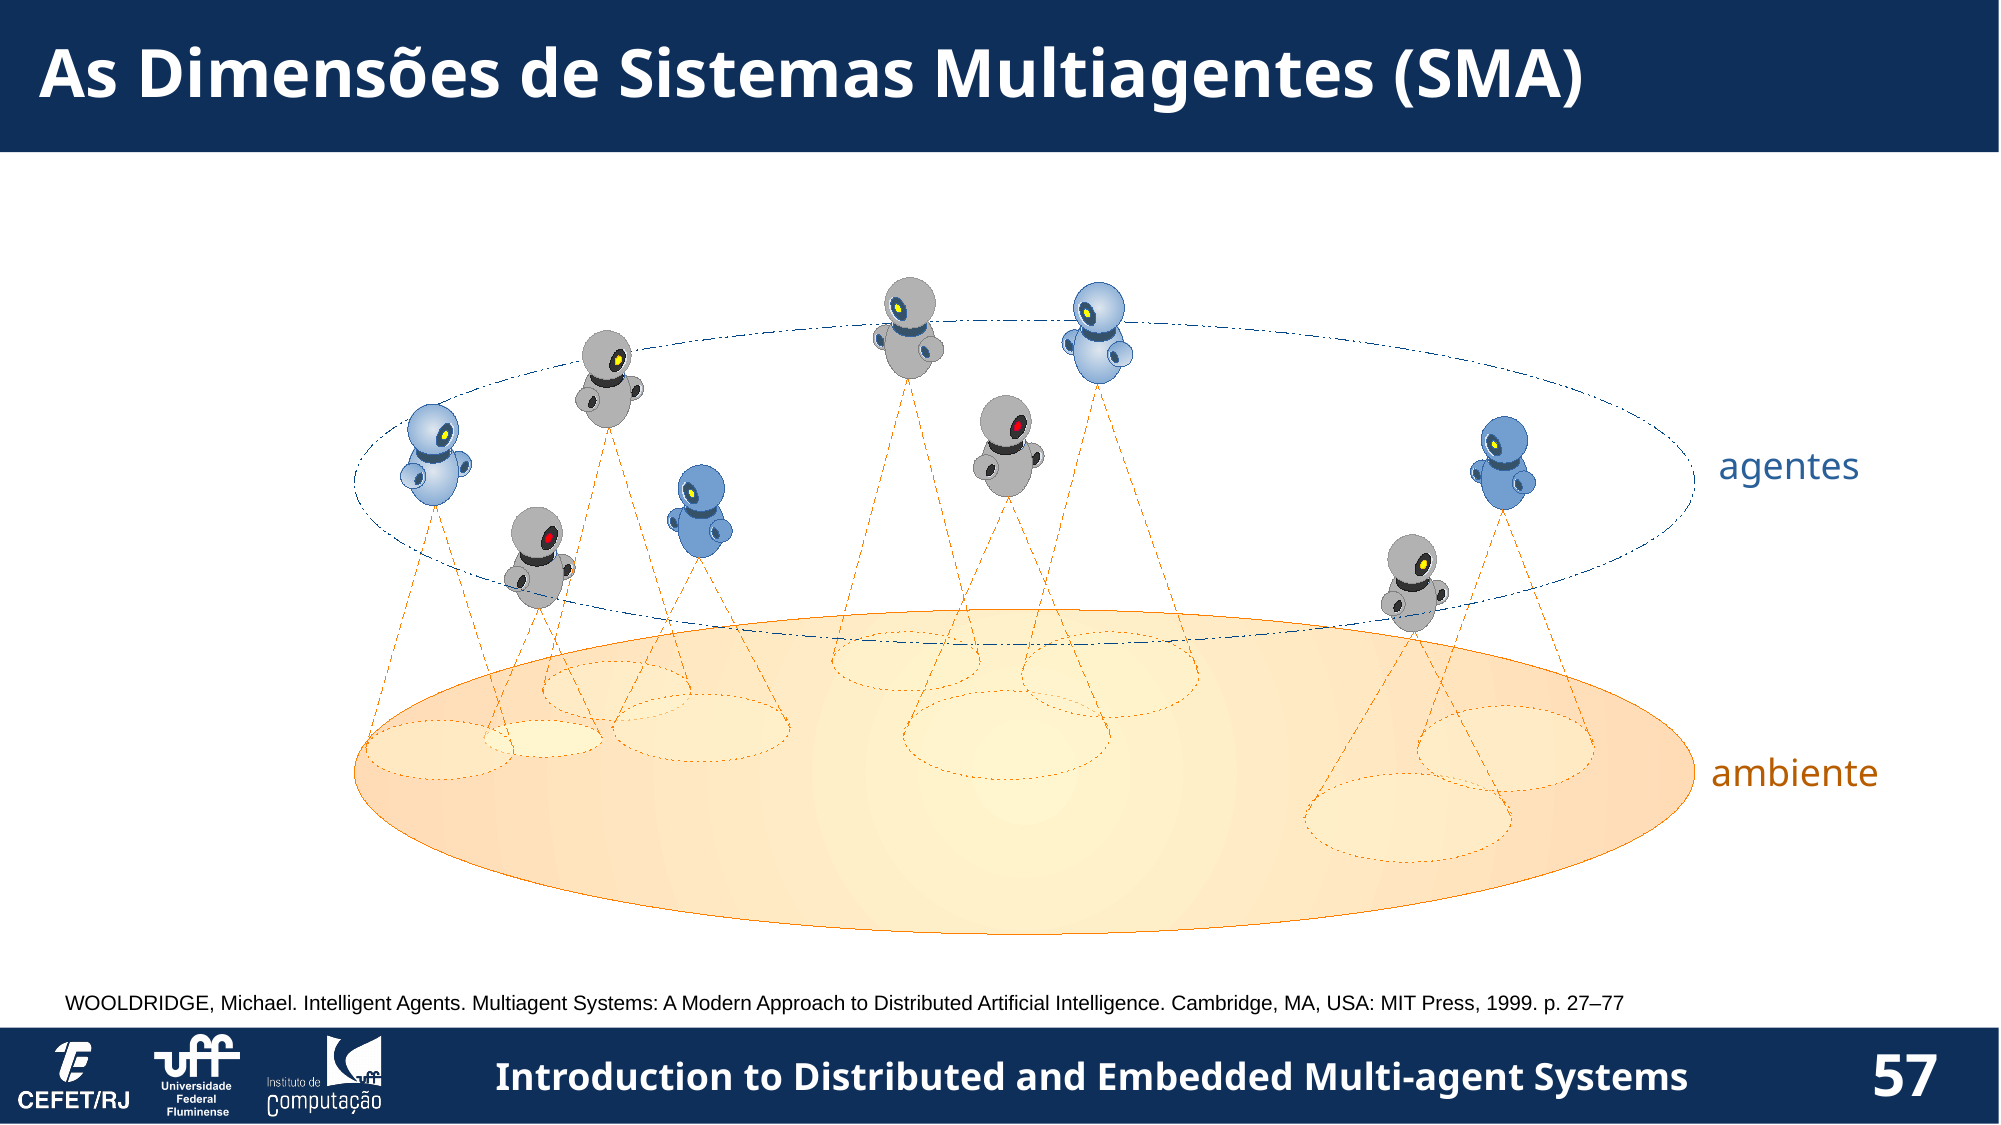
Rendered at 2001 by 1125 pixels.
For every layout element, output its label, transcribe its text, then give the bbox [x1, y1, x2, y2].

picture [18, 1021, 129, 1125]
text_box [1381, 534, 1449, 632]
text_box [1470, 416, 1536, 510]
text_box agentes [1612, 434, 1967, 495]
text_box [667, 464, 733, 558]
text_box [400, 404, 472, 506]
text_box [504, 507, 576, 609]
text_box [873, 277, 944, 379]
picture [265, 1033, 383, 1117]
text_box [575, 330, 644, 428]
text_box WOOLDRIDGE, Michael. Intelligent Agents. Multiagent Systems: A Modern Approach to Distributed Artificial Intelligence. Cambridge, MA, USA: MIT Press, 1999. p. 27–77 [50, 982, 1969, 1023]
text_box As Dimensões de Sistemas Multiagentes (SMA) [25, 23, 1999, 119]
text_box [1061, 282, 1133, 384]
text_box ambiente [1618, 741, 1973, 802]
text_box [354, 609, 1684, 935]
text_box [973, 395, 1045, 497]
picture [153, 1033, 241, 1121]
